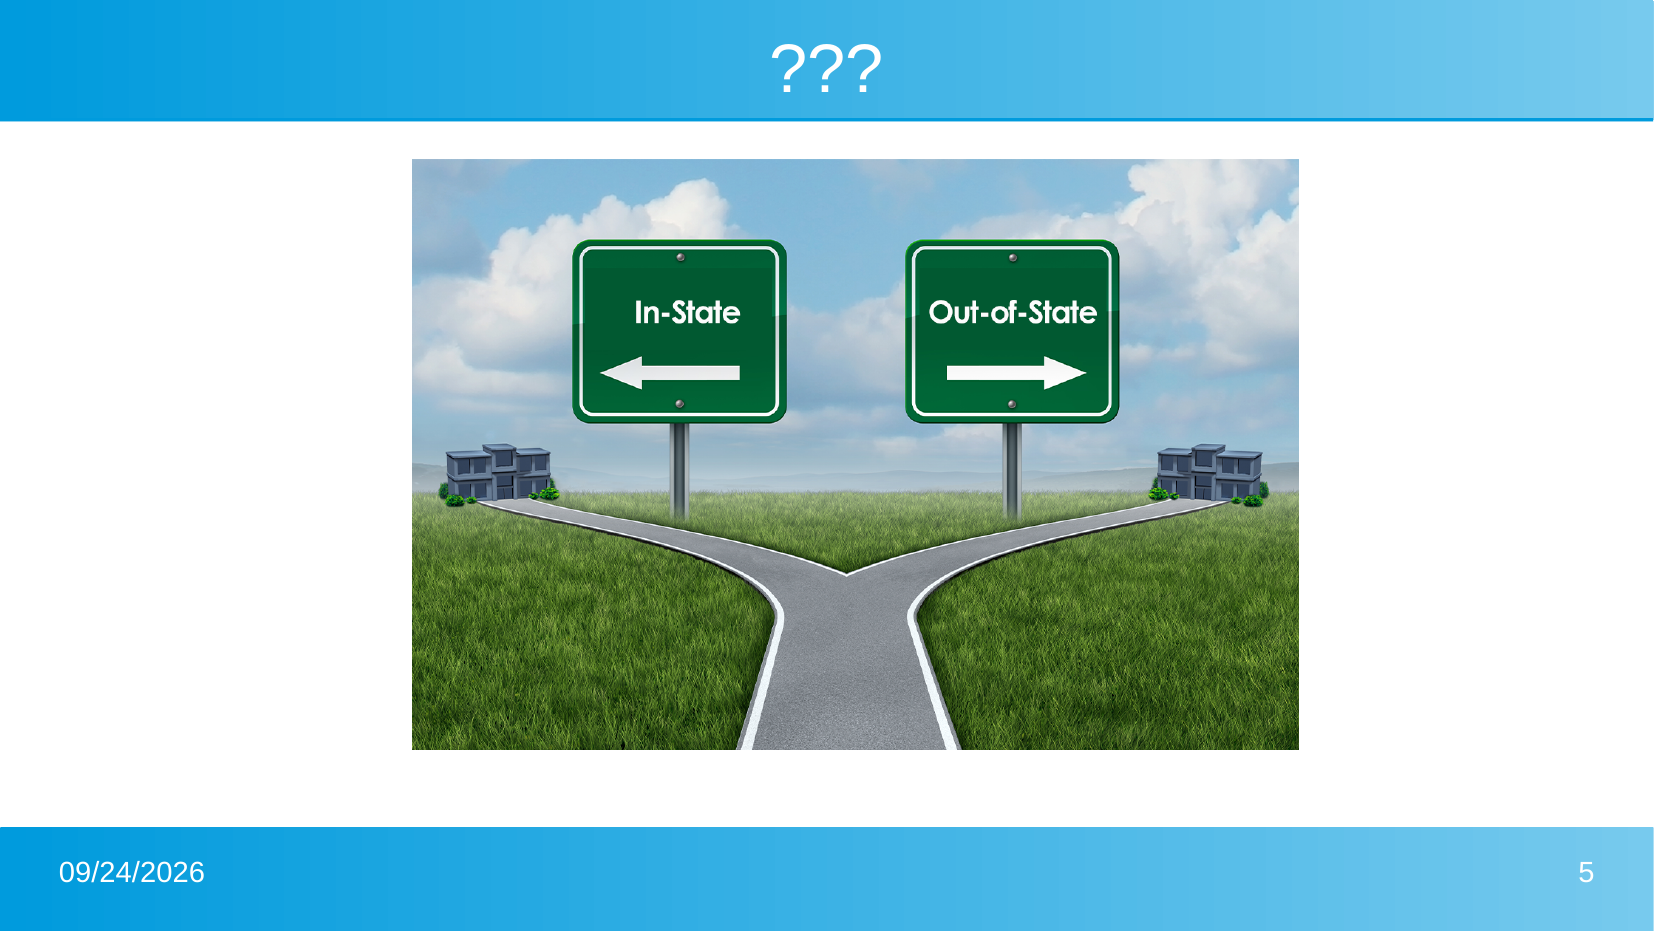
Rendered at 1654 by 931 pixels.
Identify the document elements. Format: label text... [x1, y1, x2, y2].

title ??? [59, 29, 1595, 108]
picture [412, 159, 1299, 751]
